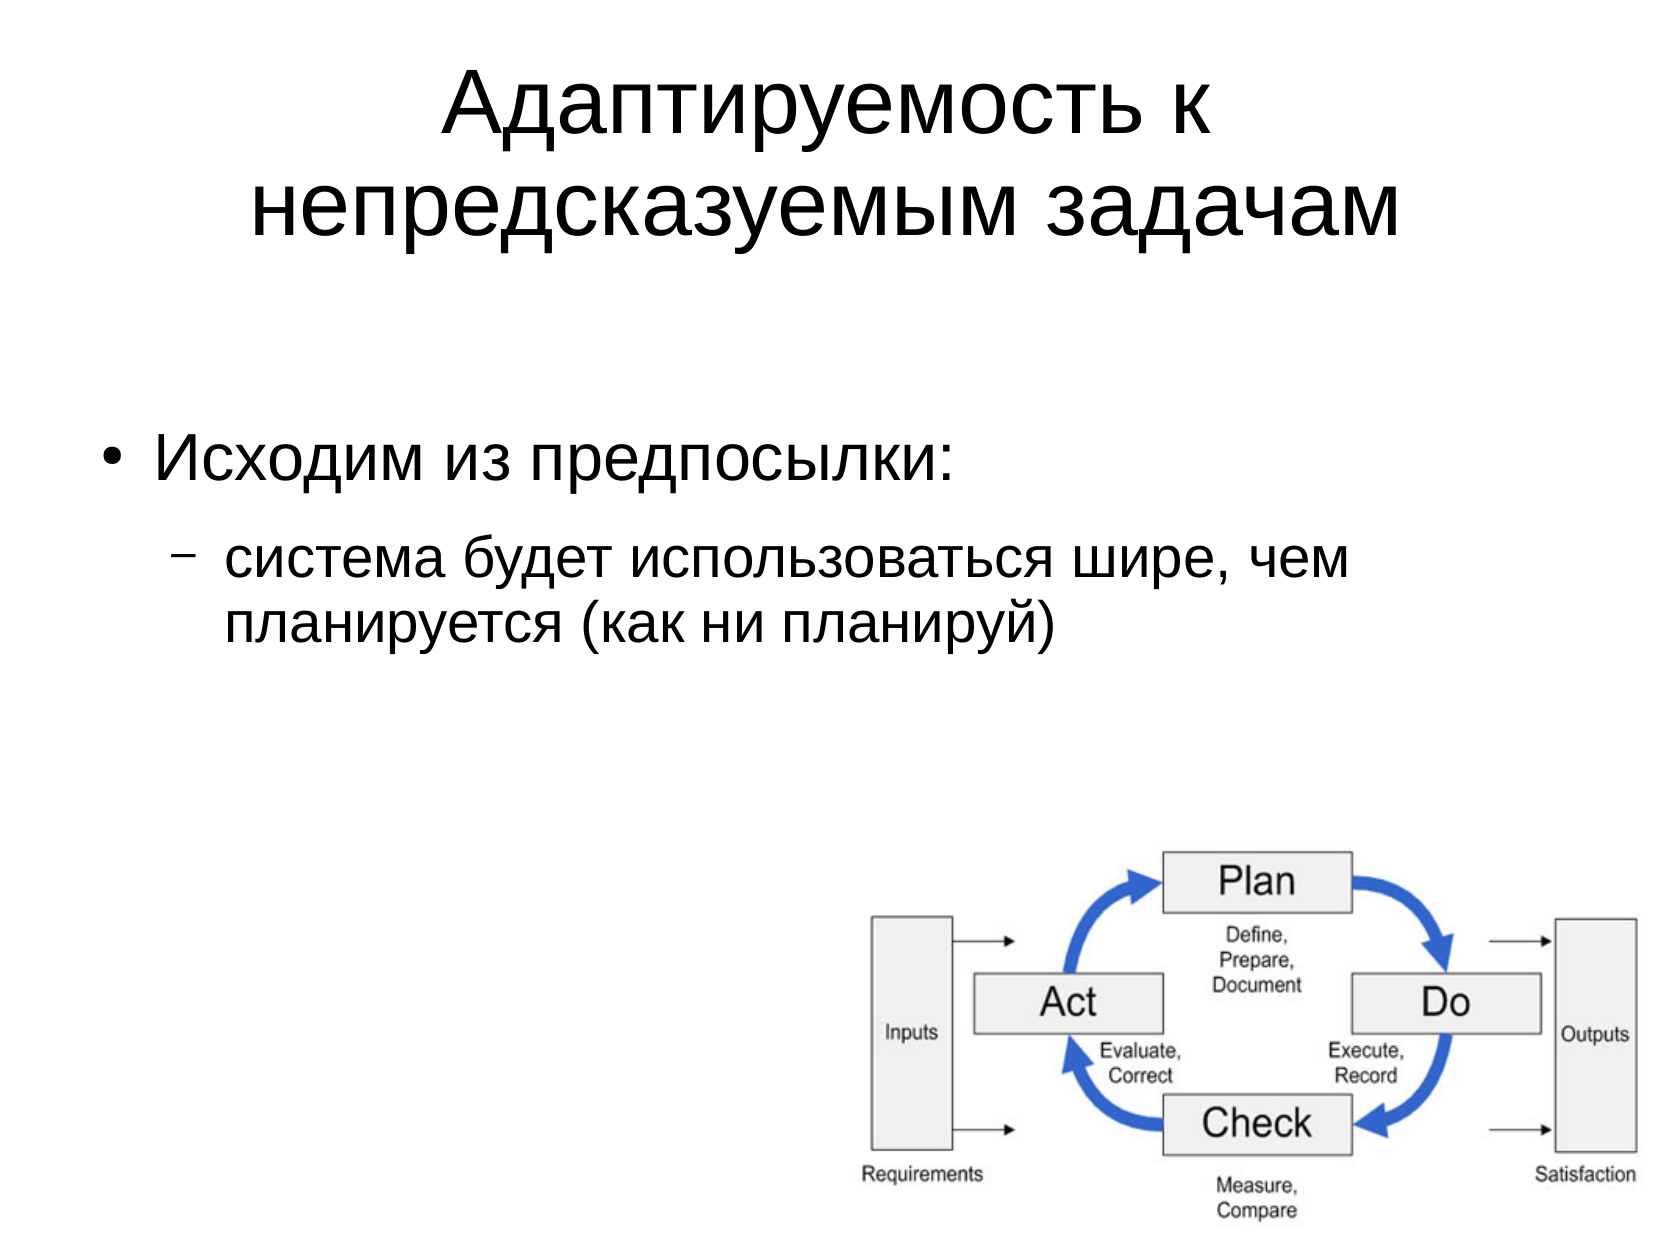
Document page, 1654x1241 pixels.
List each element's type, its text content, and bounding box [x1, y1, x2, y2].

title Адаптируемость к непредсказуемым задачам [82, 49, 1571, 257]
list Исходим из предпосылки: cистема будет использоваться шире, чем планируется (как ни планируй) [82, 420, 1571, 826]
picture [855, 839, 1652, 1228]
